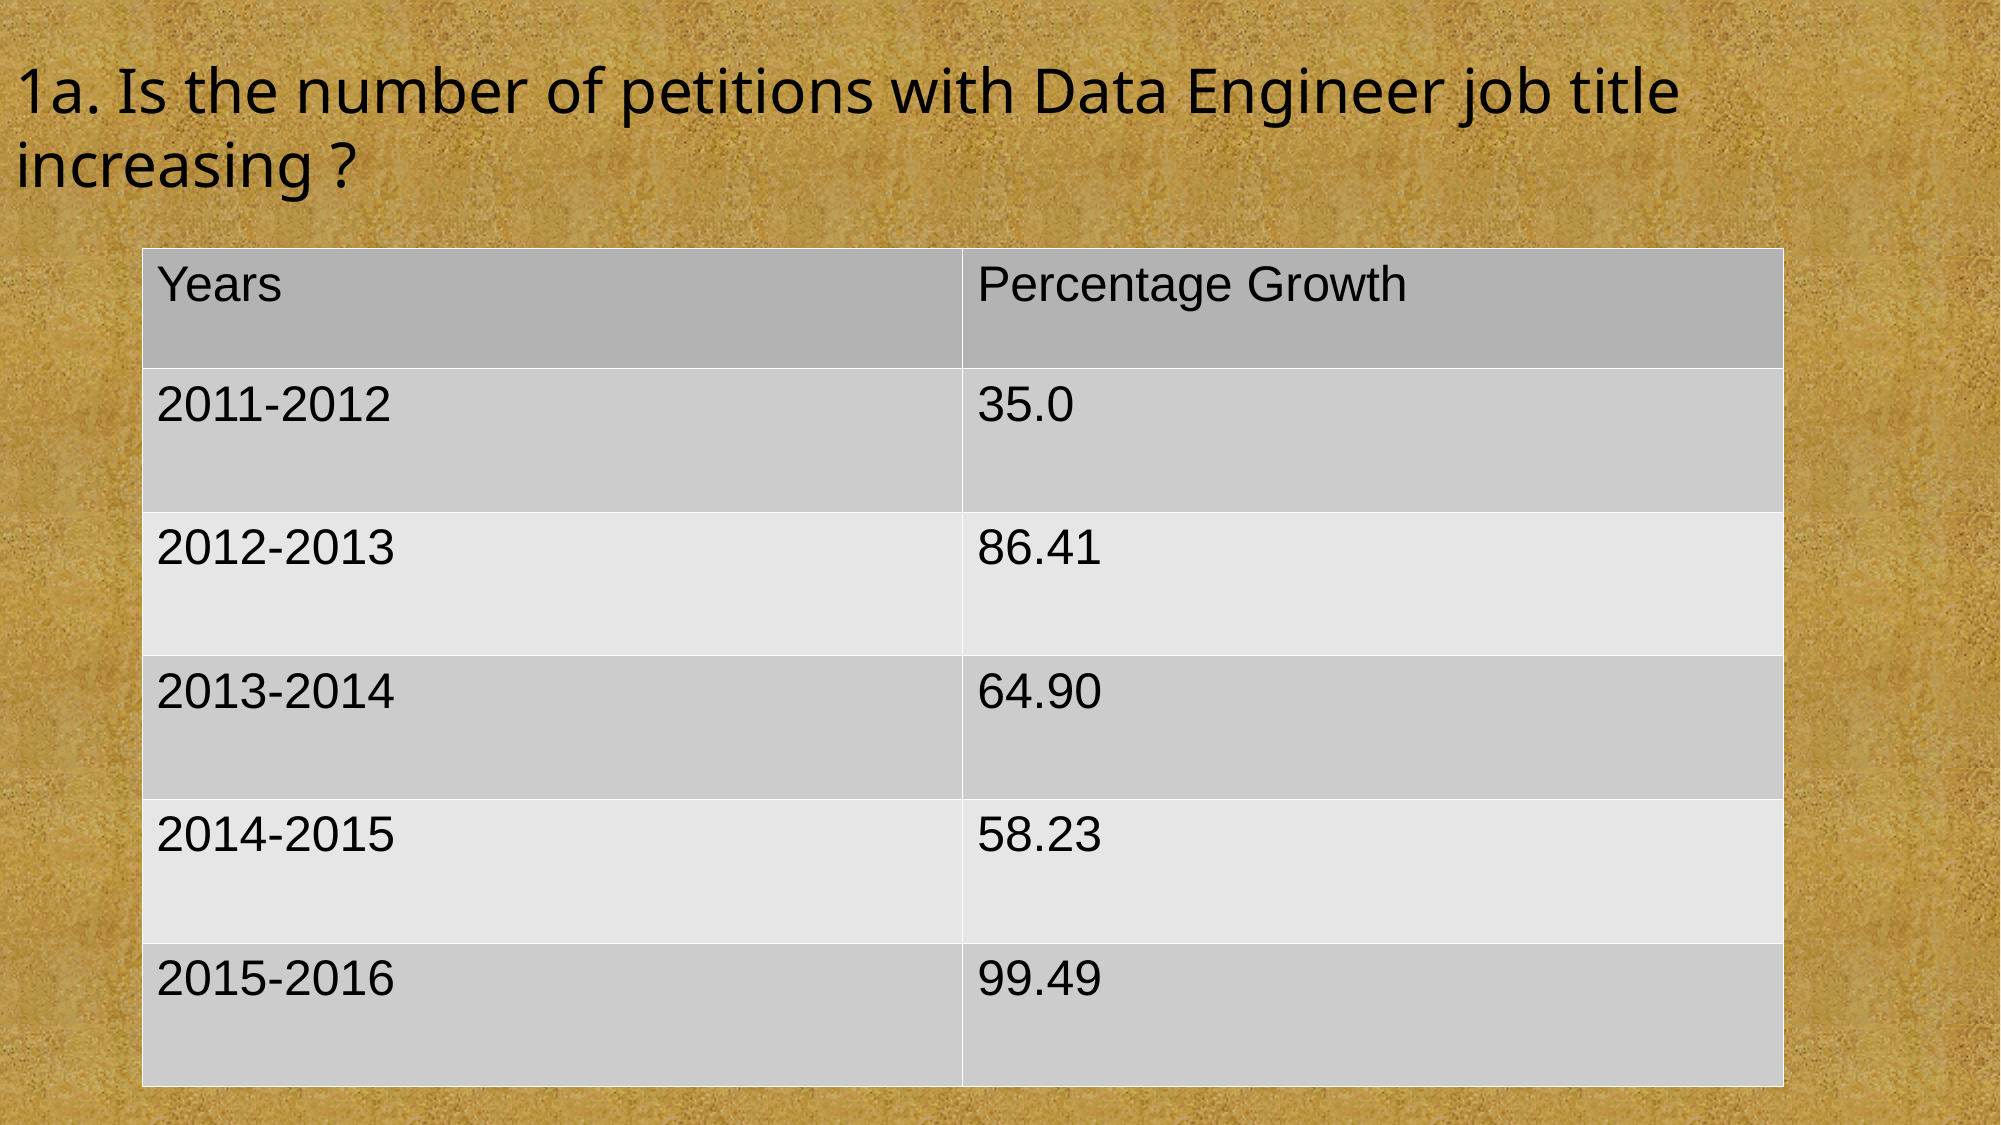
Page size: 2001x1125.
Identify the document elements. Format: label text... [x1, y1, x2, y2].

table_cell 64.90 [963, 656, 1783, 799]
table_cell 99.49 [963, 944, 1783, 1086]
table_cell 2014-2015 [143, 800, 962, 943]
table_cell 2015-2016 [143, 944, 962, 1086]
table_cell 58.23 [963, 800, 1783, 943]
table_cell 2013-2014 [143, 656, 962, 799]
picture [0, 0, 2001, 1125]
table_cell 86.41 [963, 513, 1783, 655]
table_cell 2011-2012 [143, 369, 962, 512]
text_box [248, 944, 260, 1015]
table_cell 2012-2013 [143, 513, 962, 655]
table_cell 35.0 [963, 369, 1783, 512]
table_header Years [143, 249, 962, 368]
table_header Percentage Growth [963, 249, 1783, 368]
title 1a. Is the number of petitions with Data Engineer job title increasing ? [0, 42, 2000, 208]
